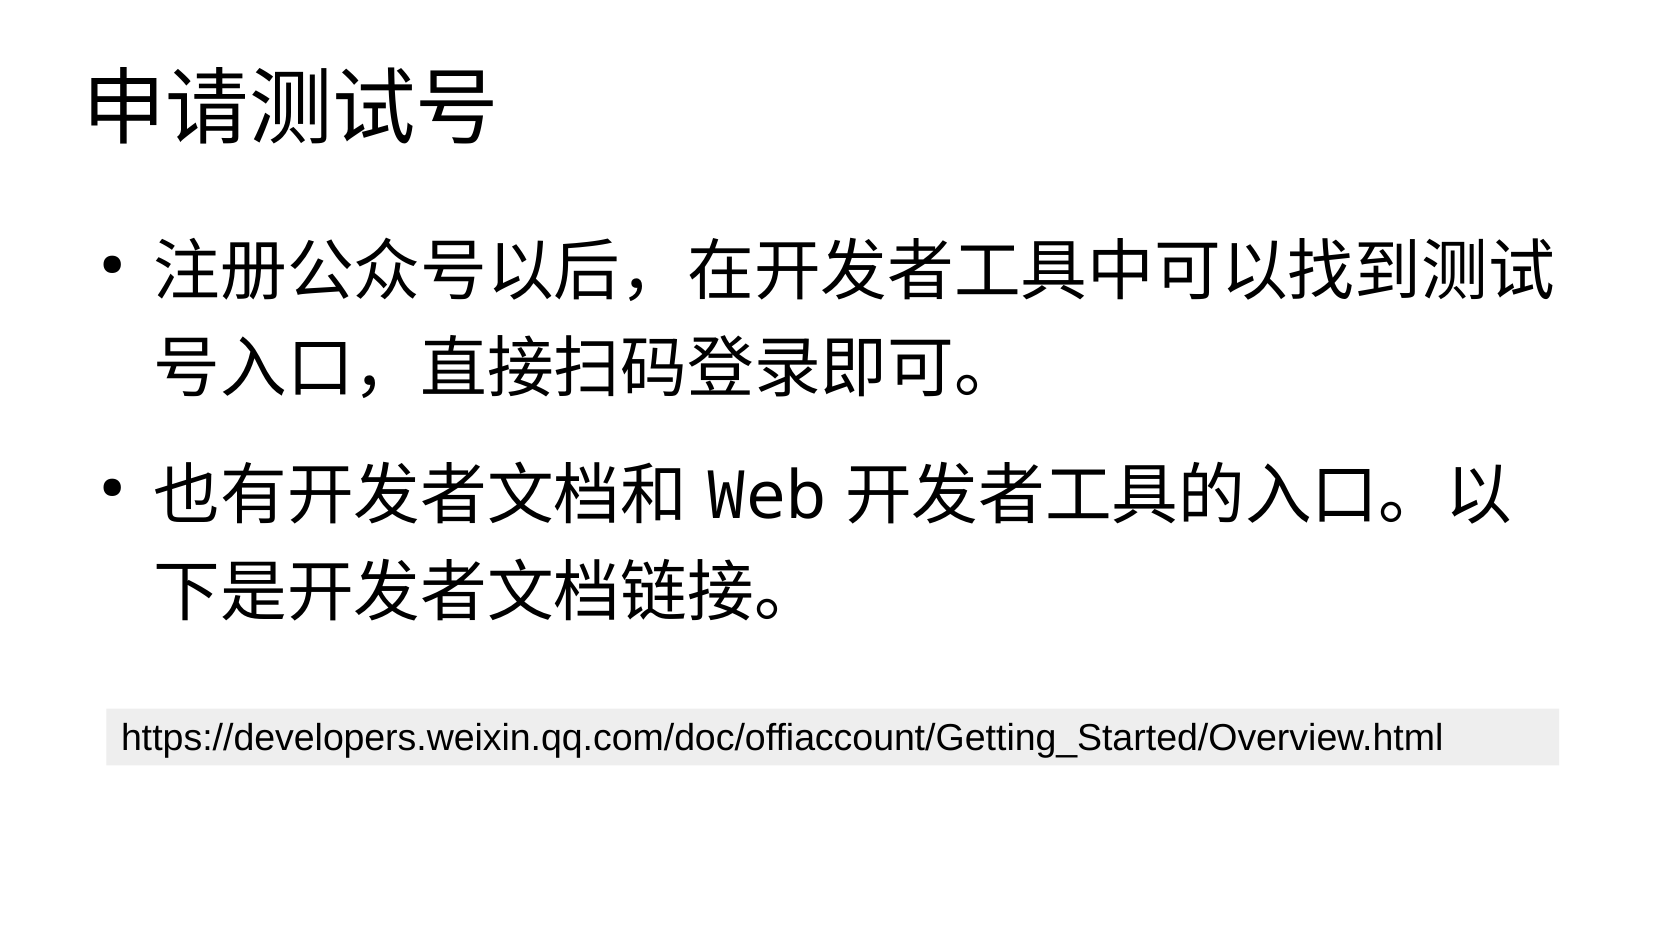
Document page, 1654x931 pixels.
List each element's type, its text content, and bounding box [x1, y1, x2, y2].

list 注册公众号以后，在开发者工具中可以找到测试号入口，直接扫码登录即可。 也有开发者文档和Web开发者工具的入口。以下是开发者文档链接。 [82, 217, 1571, 758]
text_box https://developers.weixin.qq.com/doc/offiaccount/Getting_Started/Overview.html [106, 708, 1560, 766]
title 申请测试号 [82, 37, 1571, 166]
